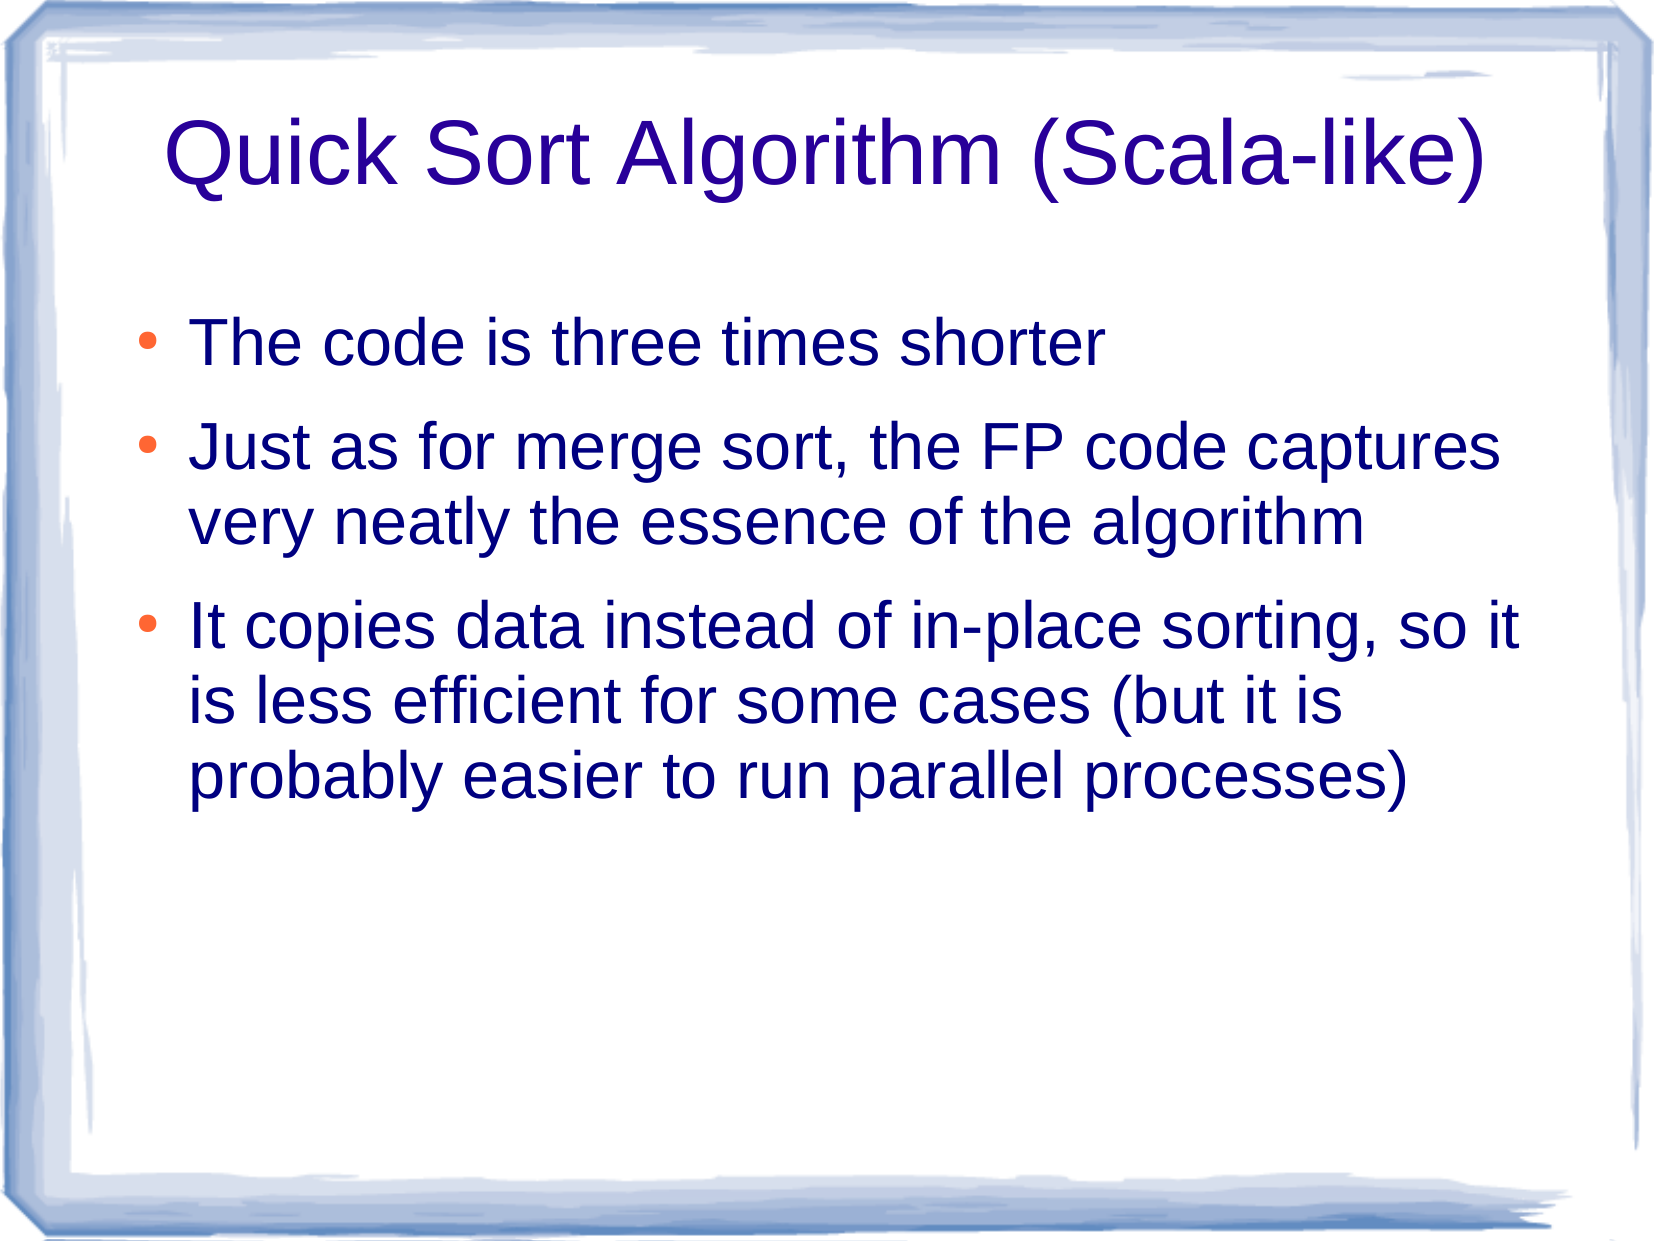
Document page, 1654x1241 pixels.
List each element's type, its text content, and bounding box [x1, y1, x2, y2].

title Quick Sort Algorithm (Scala-like) [82, 49, 1571, 257]
picture [0, 0, 1654, 1241]
list The code is three times shorter Just as for merge sort, the FP code captures very neatly the essence of the algorithm It copies data instead of in-place sorting, so it is less efficient for some cases (but it is probably easier to run parallel processes) [118, 224, 1571, 1163]
